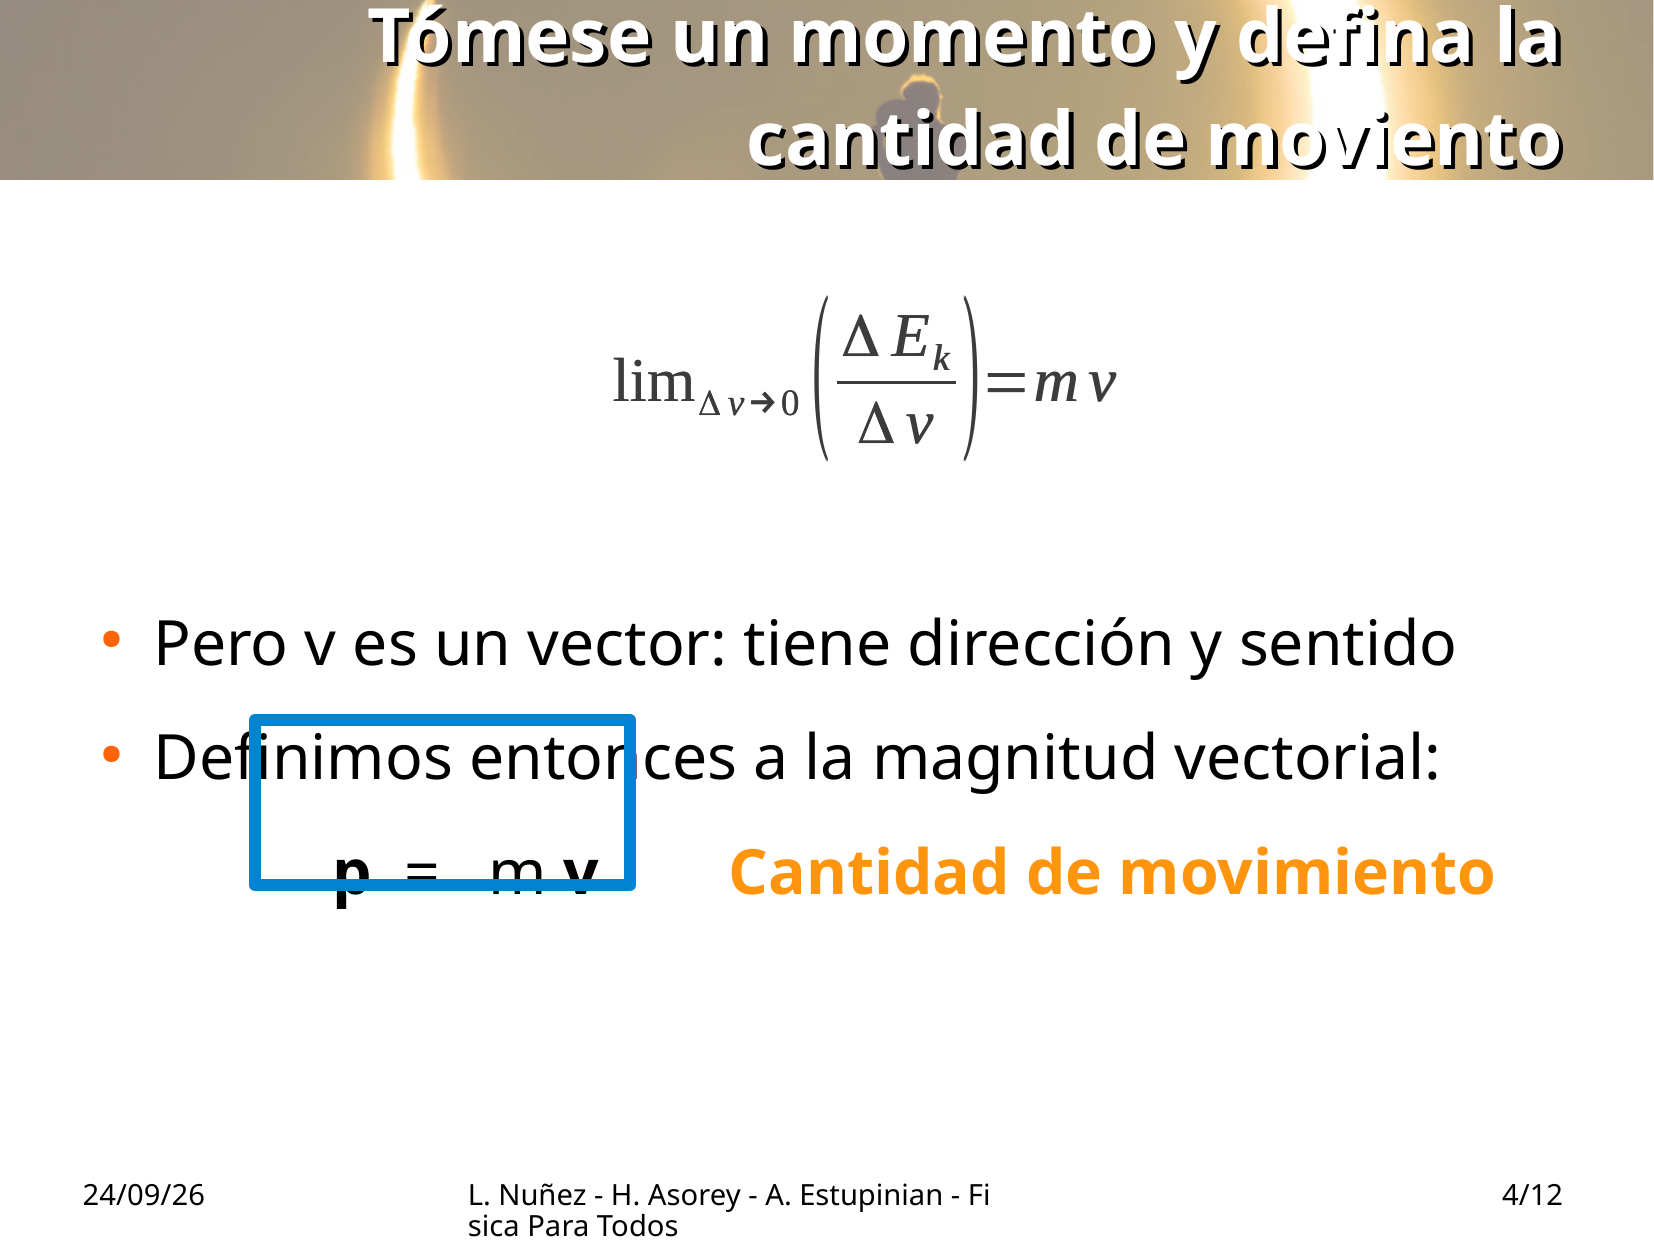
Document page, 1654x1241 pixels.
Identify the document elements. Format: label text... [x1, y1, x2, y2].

chart [604, 292, 1126, 466]
list Pero v es un vector: tiene dirección y sentido Definimos entonces a la magnitud vectorial: p = m v Cantidad de movimiento [82, 255, 1571, 1156]
title Tómese un momento y defina la cantidad de moviento [75, 0, 1564, 173]
picture [0, 0, 1654, 180]
